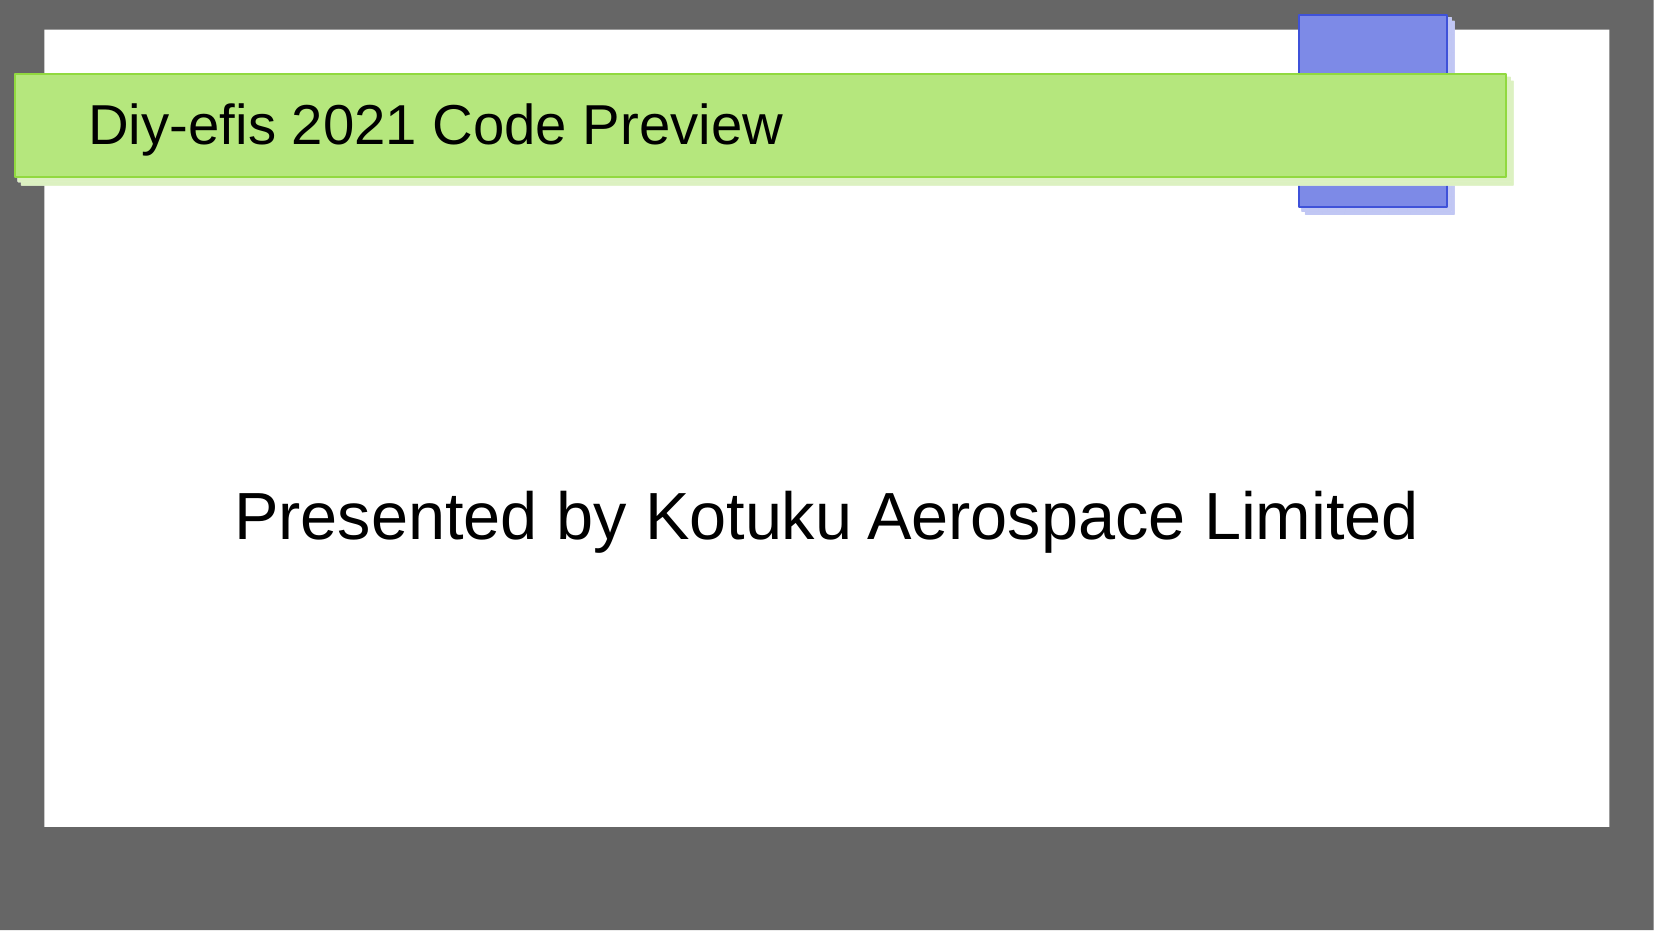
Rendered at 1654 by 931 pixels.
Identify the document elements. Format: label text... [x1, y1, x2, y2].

subtitle Presented by Kotuku Aerospace Limited [88, 221, 1565, 813]
title Diy-efis 2021 Code Preview [88, 73, 1506, 178]
